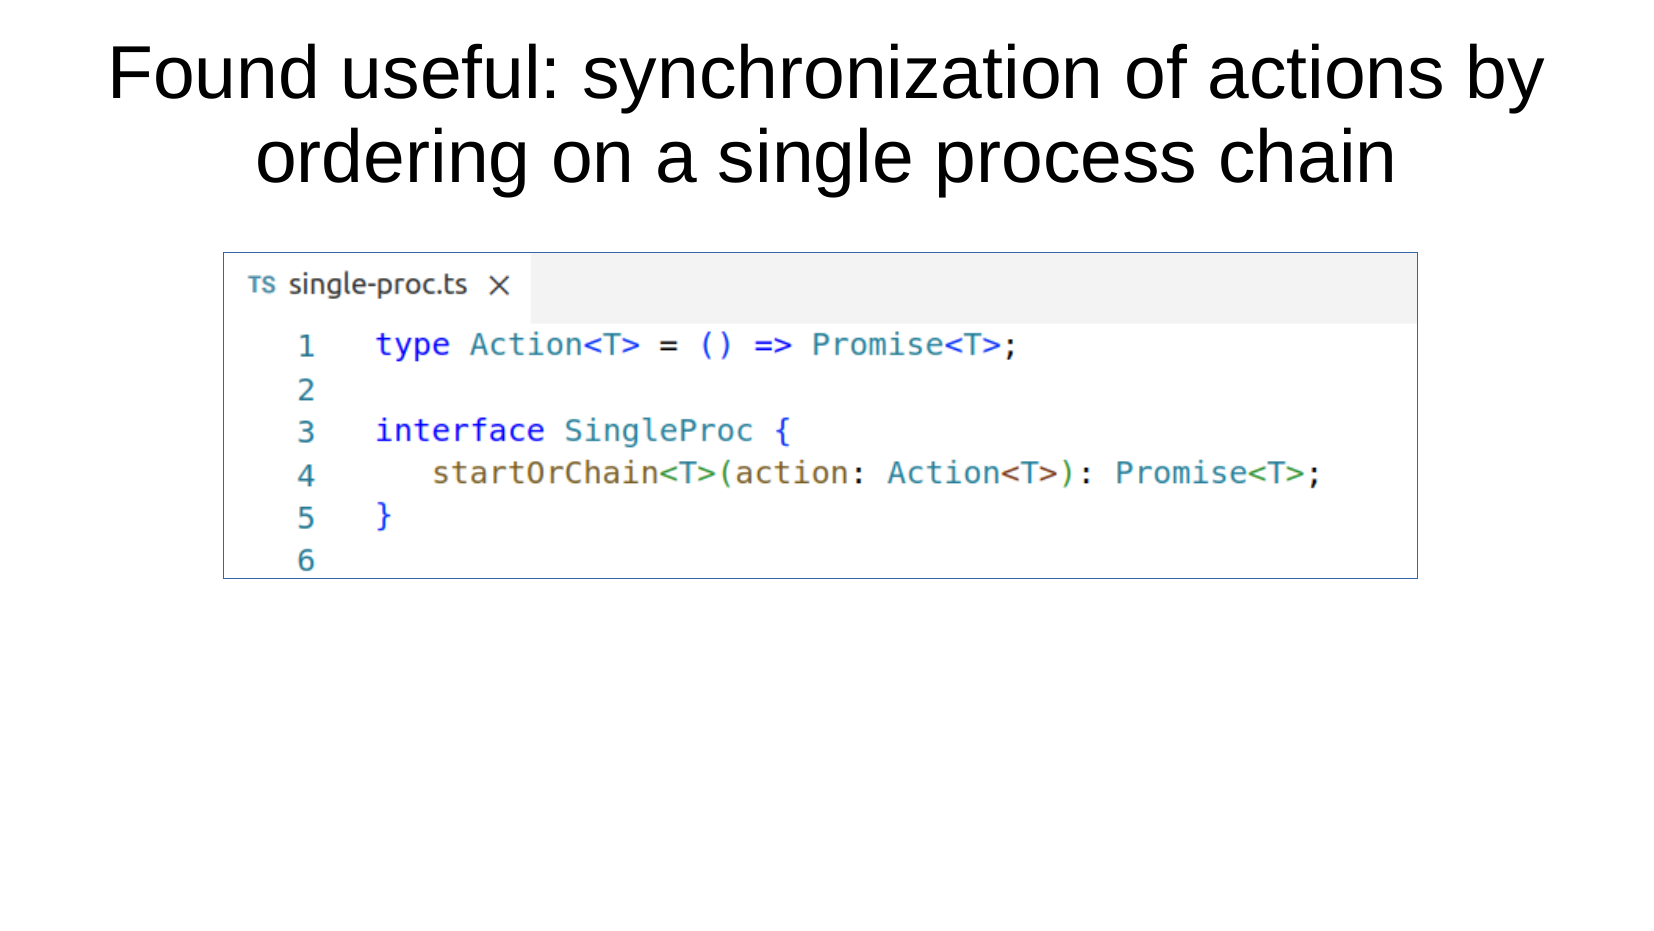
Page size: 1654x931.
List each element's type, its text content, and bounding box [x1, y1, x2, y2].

title Found useful: synchronization of actions by ordering on a single process chain [82, 30, 1571, 199]
picture [223, 252, 1418, 579]
